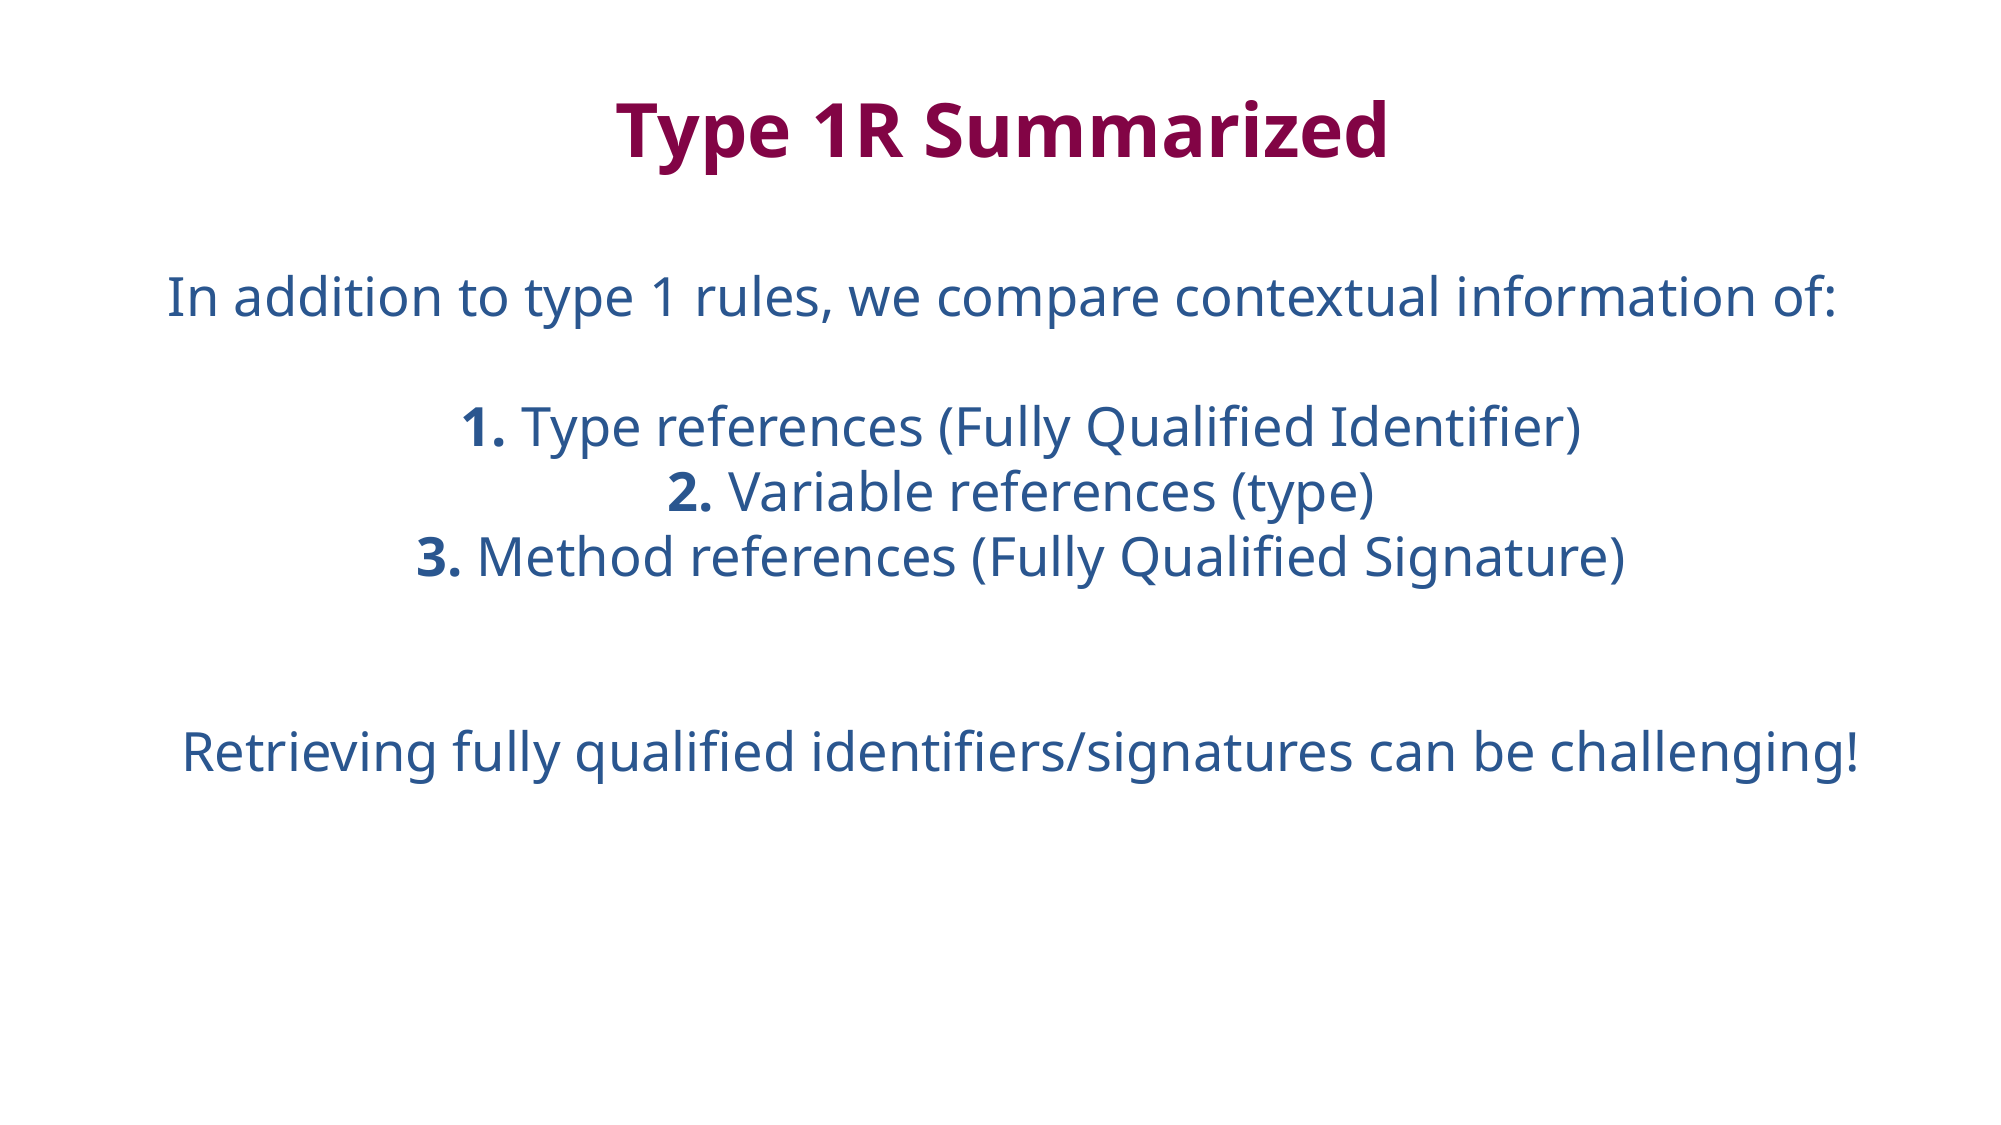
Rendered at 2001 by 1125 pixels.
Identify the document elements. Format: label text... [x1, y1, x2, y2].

text_box Type 1R Summarized In addition to type 1 rules, we compare contextual information of: 1. Type references (Fully Qualified Identifier) 2. Variable references (type) 3. Method references (Fully Qualified Signature) Retrieving fully qualified identifiers/signatures can be challenging! [83, 75, 1925, 790]
